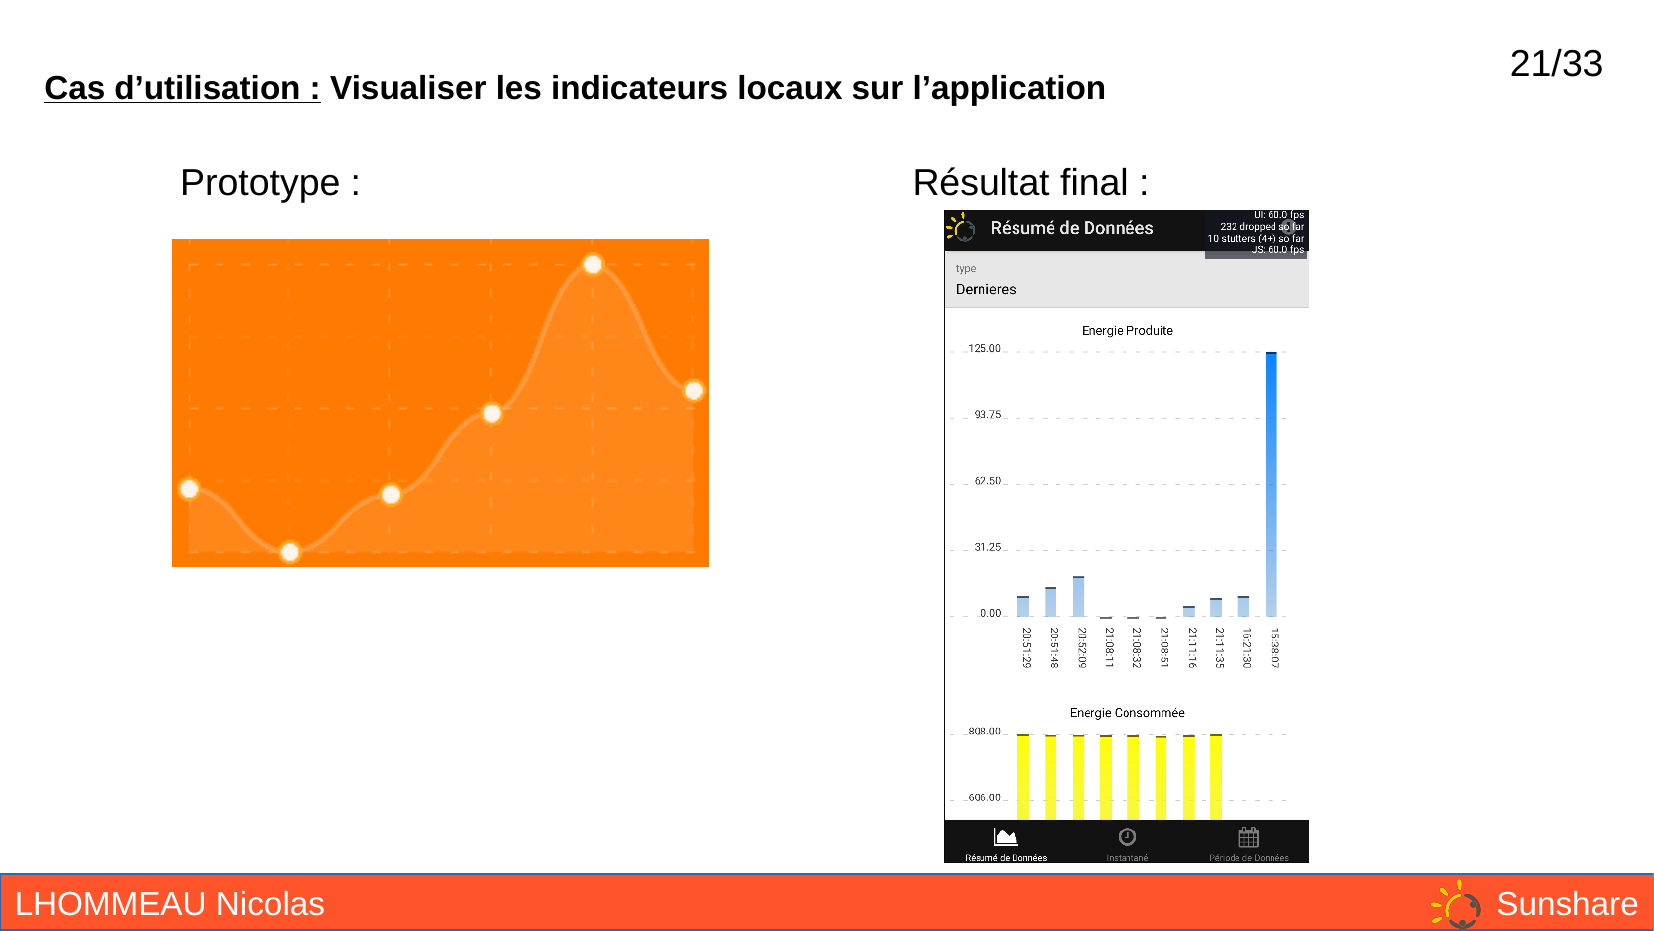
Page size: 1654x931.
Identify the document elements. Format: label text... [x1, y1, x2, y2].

text_box Cas d’utilisation : Visualiser les indicateurs locaux sur l’application [29, 58, 1134, 118]
picture [172, 239, 709, 567]
picture [1429, 877, 1483, 931]
text_box Prototype : [129, 153, 414, 213]
text_box Résultat final : [862, 153, 1205, 253]
picture [944, 210, 1309, 863]
